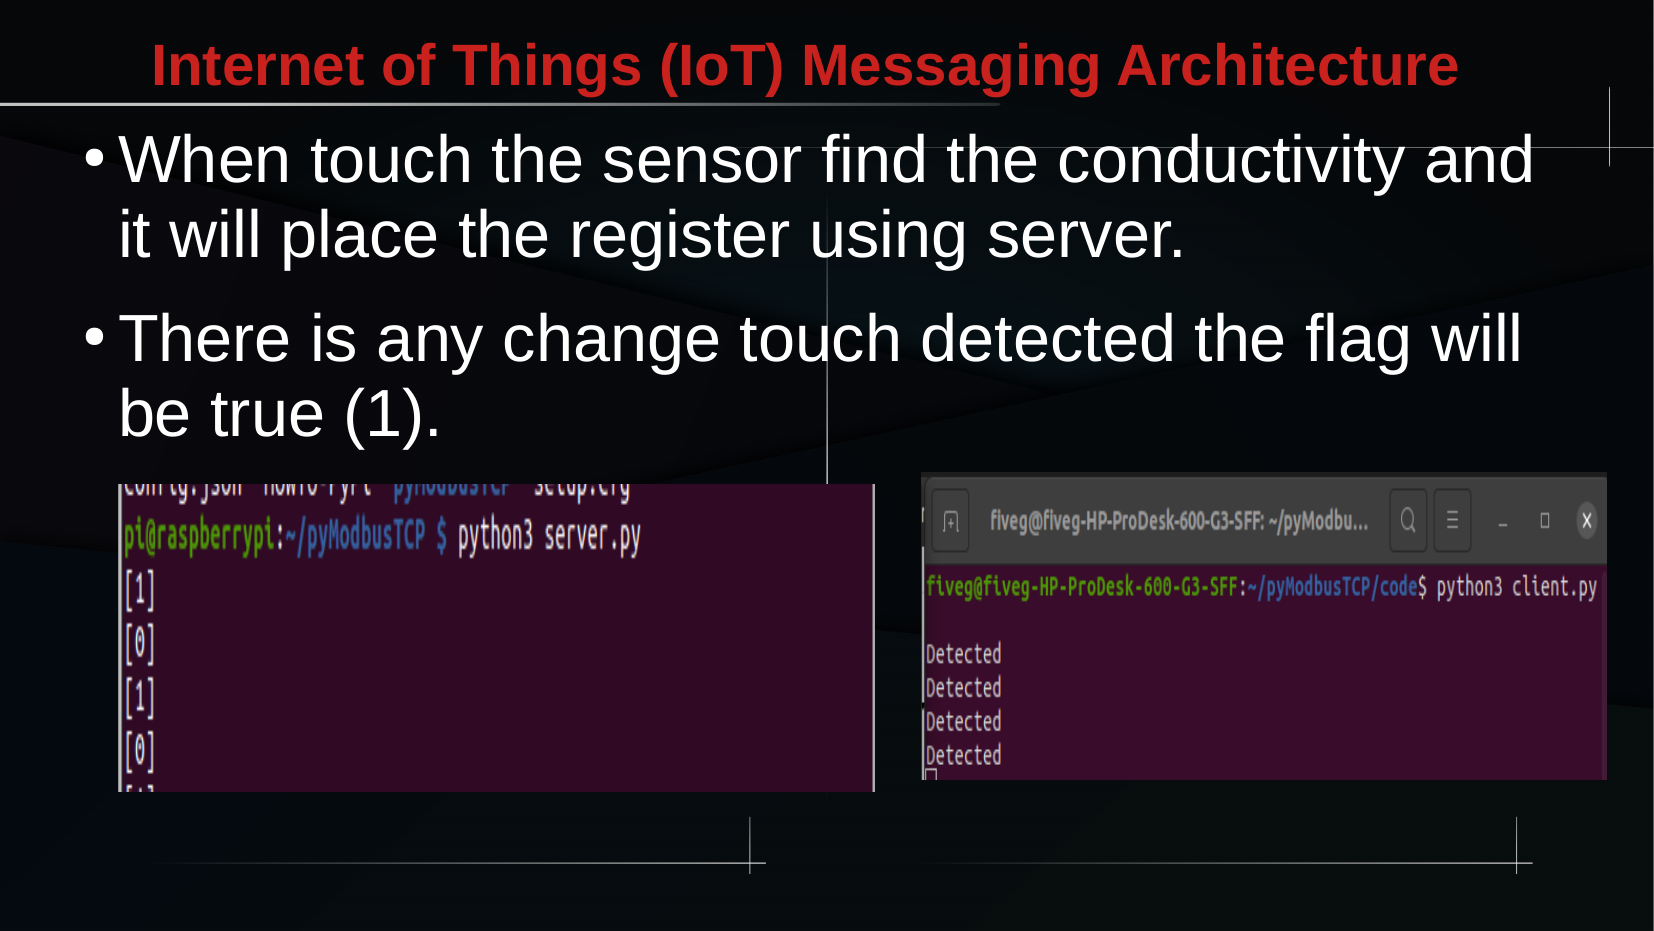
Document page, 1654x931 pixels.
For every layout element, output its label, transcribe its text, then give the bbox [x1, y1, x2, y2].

list When touch the sensor find the conductivity and it will place the register using server. There is any change touch detected the flag will be true (1). [82, 122, 1571, 461]
title Internet of Things (IoT) Messaging Architecture [23, 11, 1589, 119]
picture [0, 0, 1654, 931]
